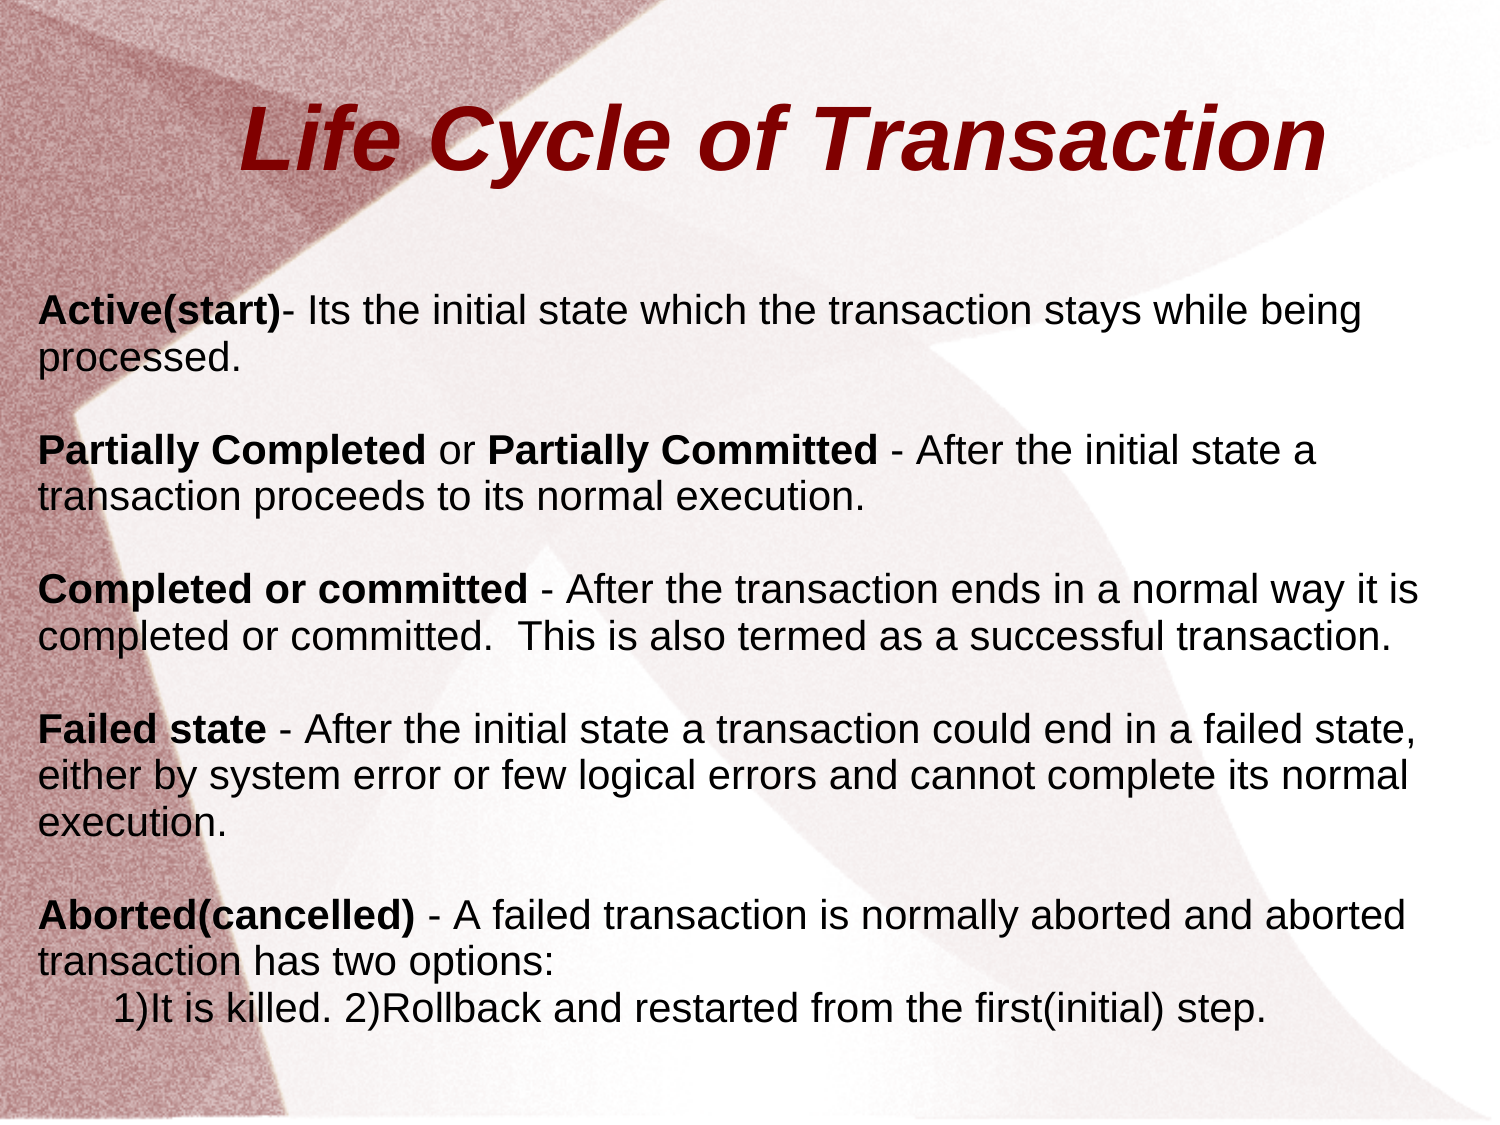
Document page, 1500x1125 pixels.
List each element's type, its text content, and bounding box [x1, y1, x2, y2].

picture [0, 0, 1500, 1125]
title Life Cycle of Transaction [112, 52, 1458, 226]
subtitle Active(start)- Its the initial state which the transaction stays while being processed. Partially Completed or Partially Committed - After the initial state a transaction proceeds to its normal execution. Completed or committed - After the transaction ends in a normal way it is completed or committed. This is also termed as a successful transaction. Failed state - After the initial state a transaction could end in a failed state, either by system error or few logical errors and cannot complete its normal execution. Aborted(cancelled) - A failed transaction is normally aborted and aborted transaction has two options: 1)It is killed. 2)Rollback and restarted from the first(initial) step. [37, 282, 1452, 1036]
